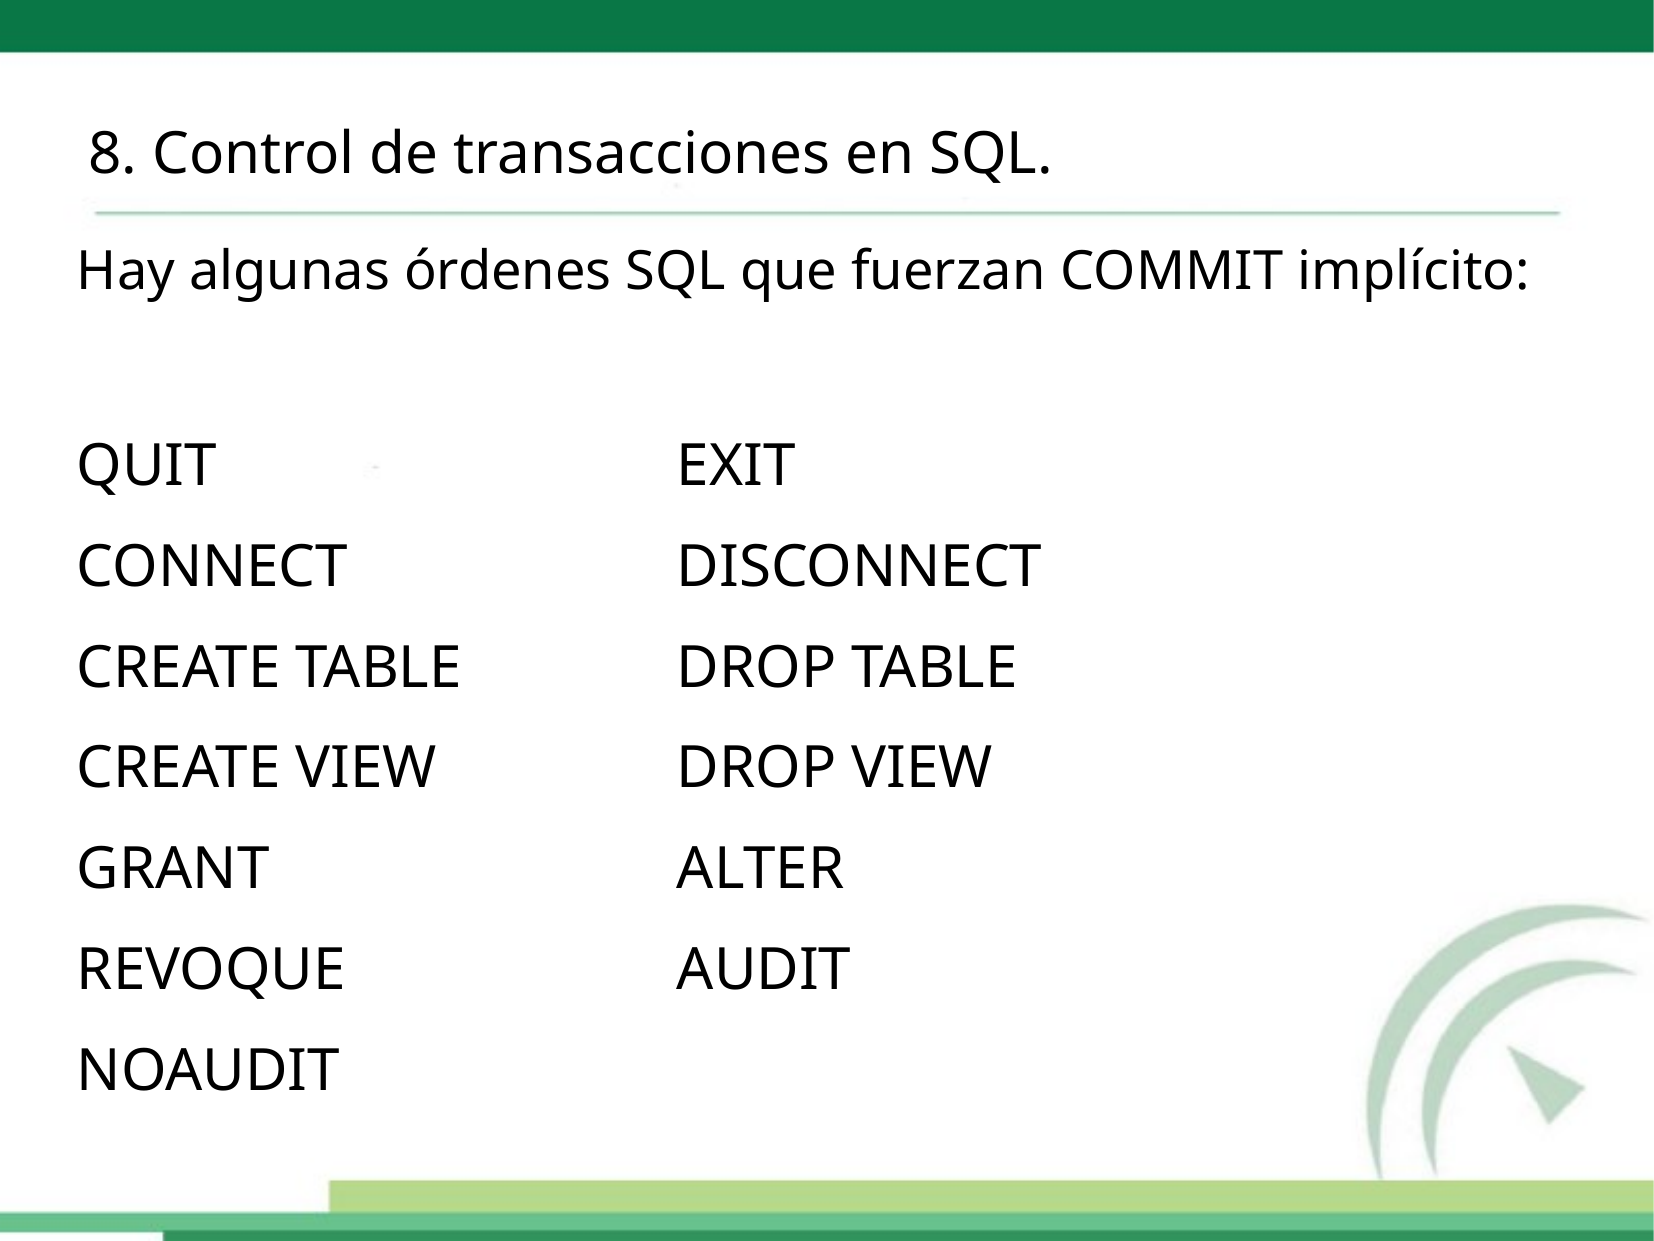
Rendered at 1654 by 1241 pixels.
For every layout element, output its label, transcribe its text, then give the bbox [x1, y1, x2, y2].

list Hay algunas órdenes SQL que fuerzan COMMIT implícito: QUIT EXIT CONNECT DISCONNECT CREATE TABLE DROP TABLE CREATE VIEW DROP VIEW GRANT ALTER REVOQUE AUDIT NOAUDIT [76, 236, 1565, 1076]
title 8. Control de transacciones en SQL. [88, 46, 1577, 254]
picture [0, 0, 1654, 1241]
